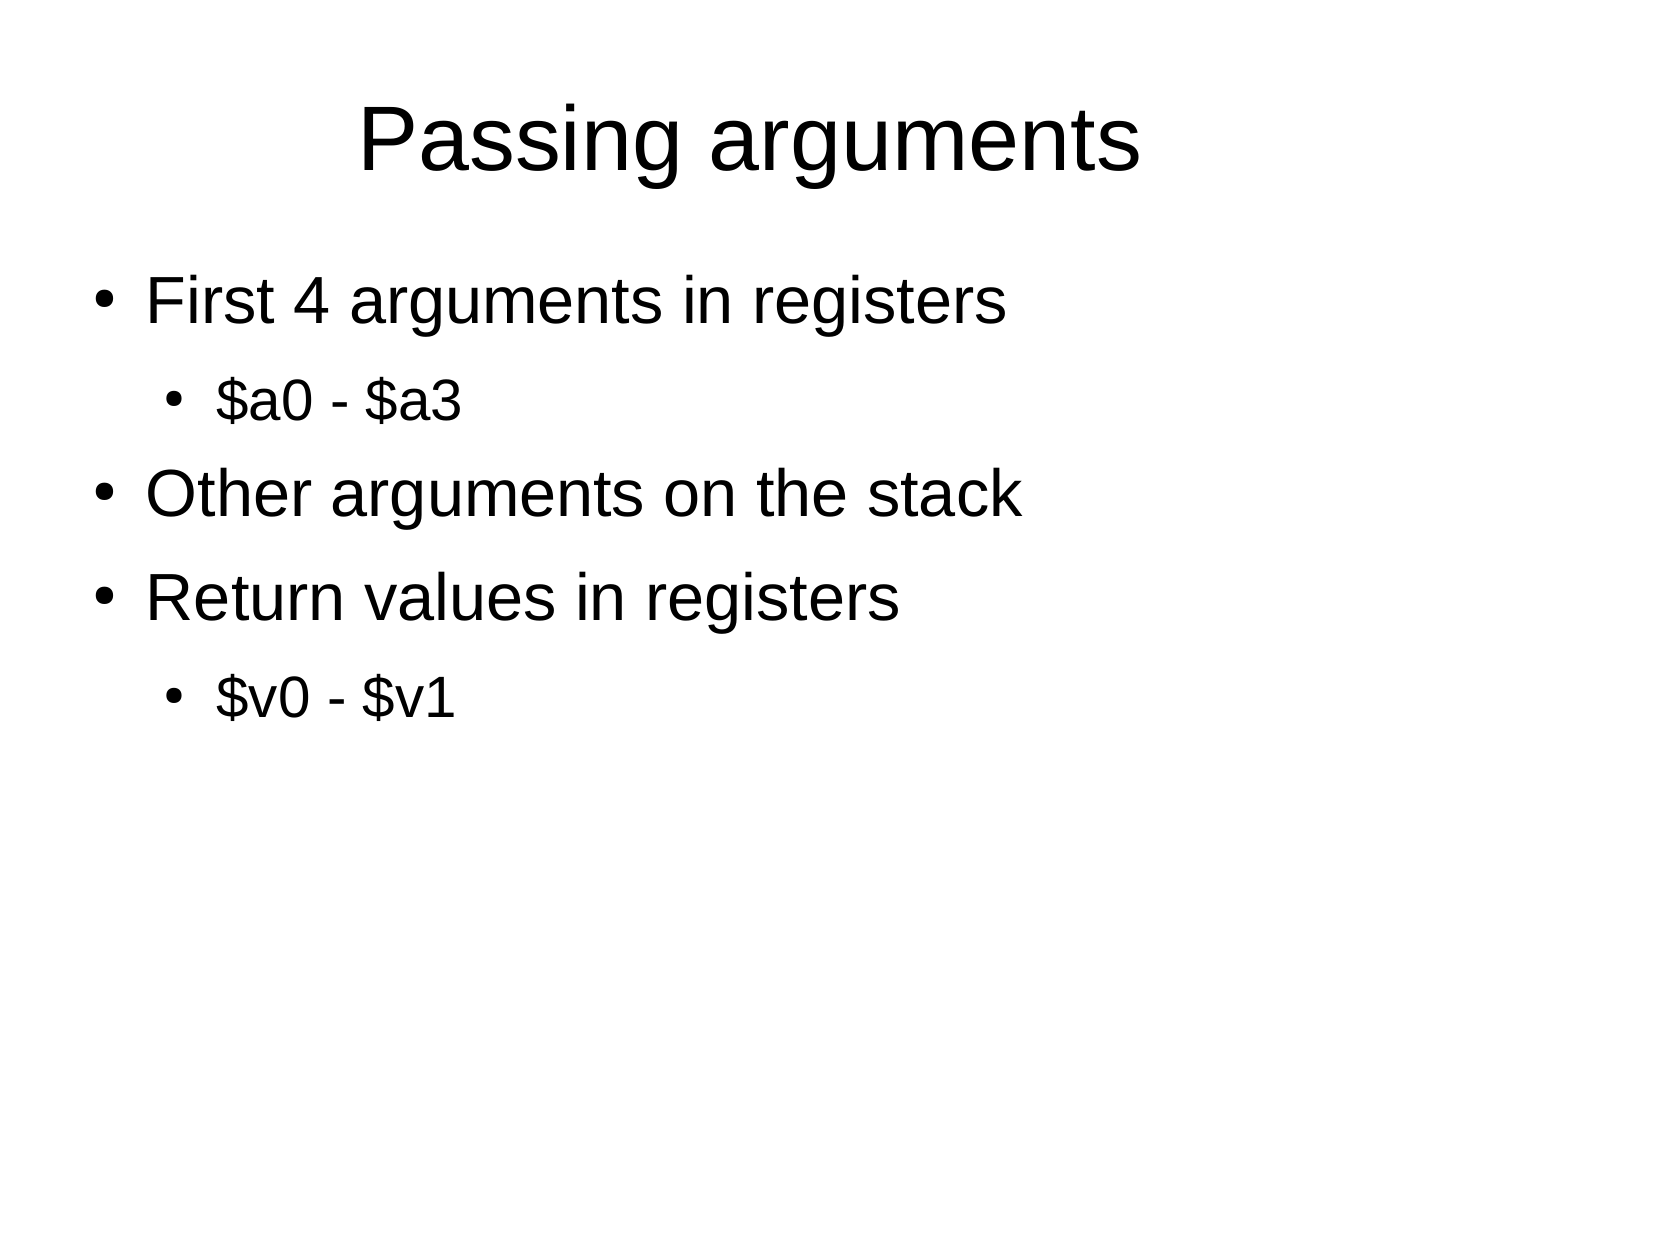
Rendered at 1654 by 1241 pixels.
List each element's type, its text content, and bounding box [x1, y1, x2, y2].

list First 4 arguments in registers $a0 - $a3 Other arguments on the stack Return values in registers $v0 - $v1 [75, 263, 1425, 916]
title Passing arguments [75, 44, 1425, 233]
